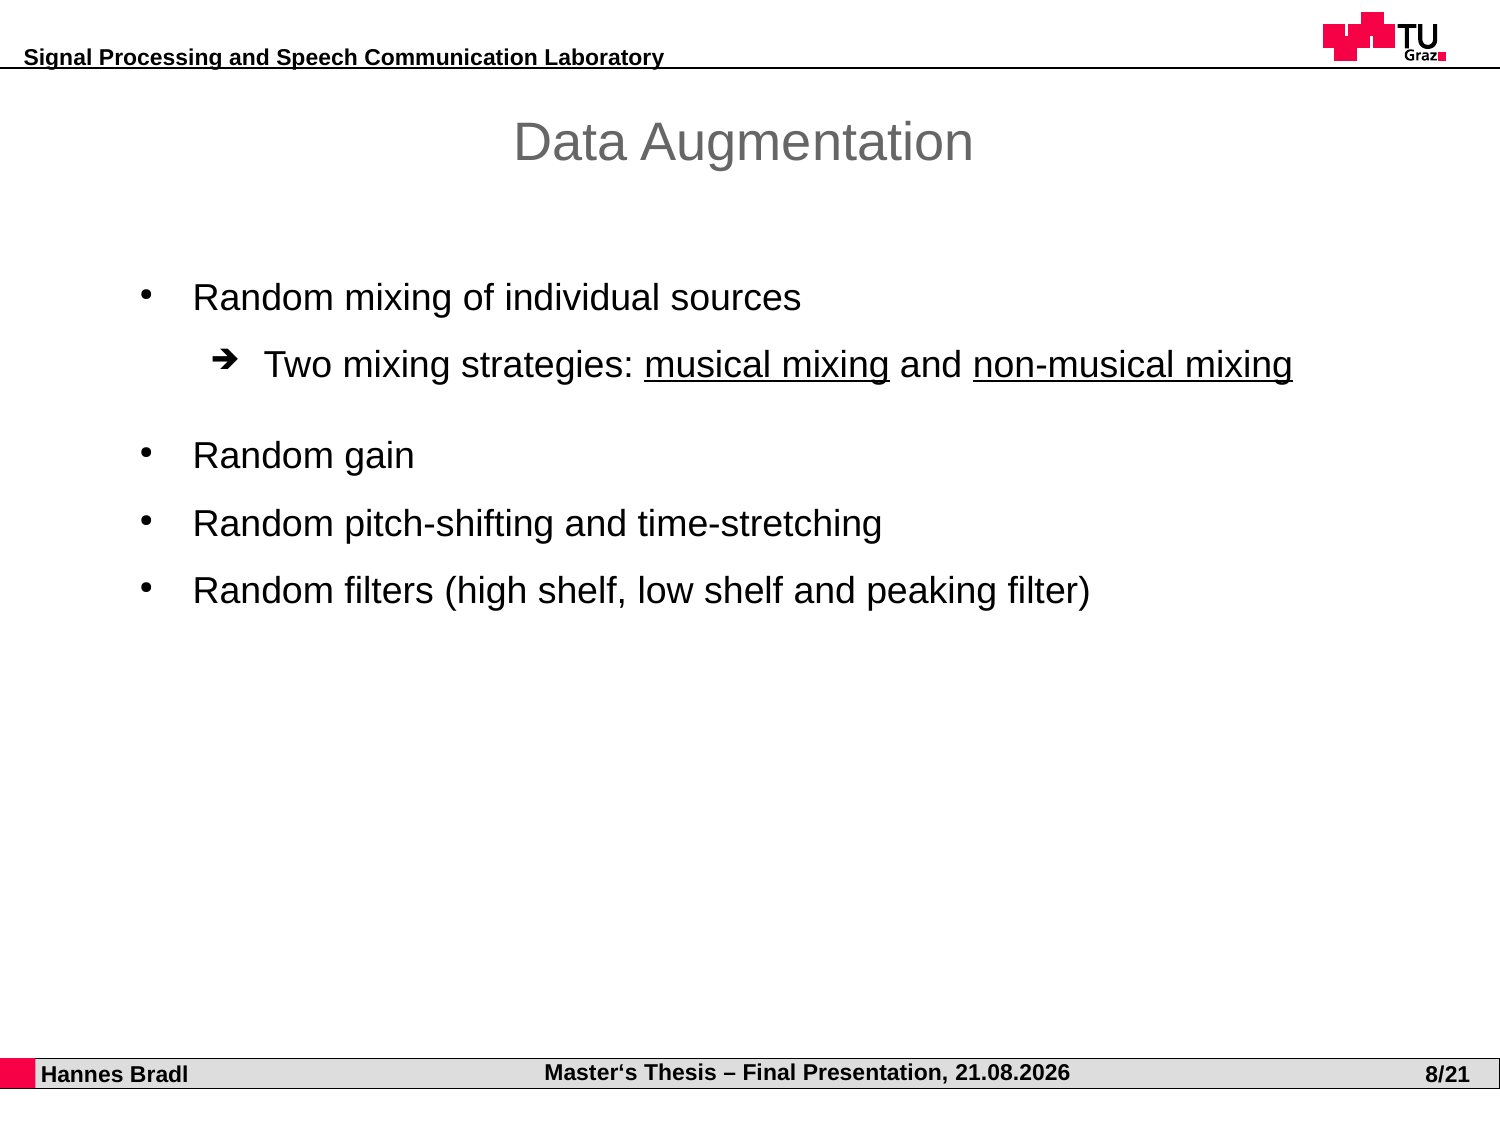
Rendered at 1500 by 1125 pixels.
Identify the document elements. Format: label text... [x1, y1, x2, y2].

list Random mixing of individual sources Two mixing strategies: musical mixing and non-musical mixing Random gain Random pitch-shifting and time-stretching Random filters (high shelf, low shelf and peaking filter) [107, 243, 1382, 763]
list Data Augmentation [107, 106, 1382, 201]
